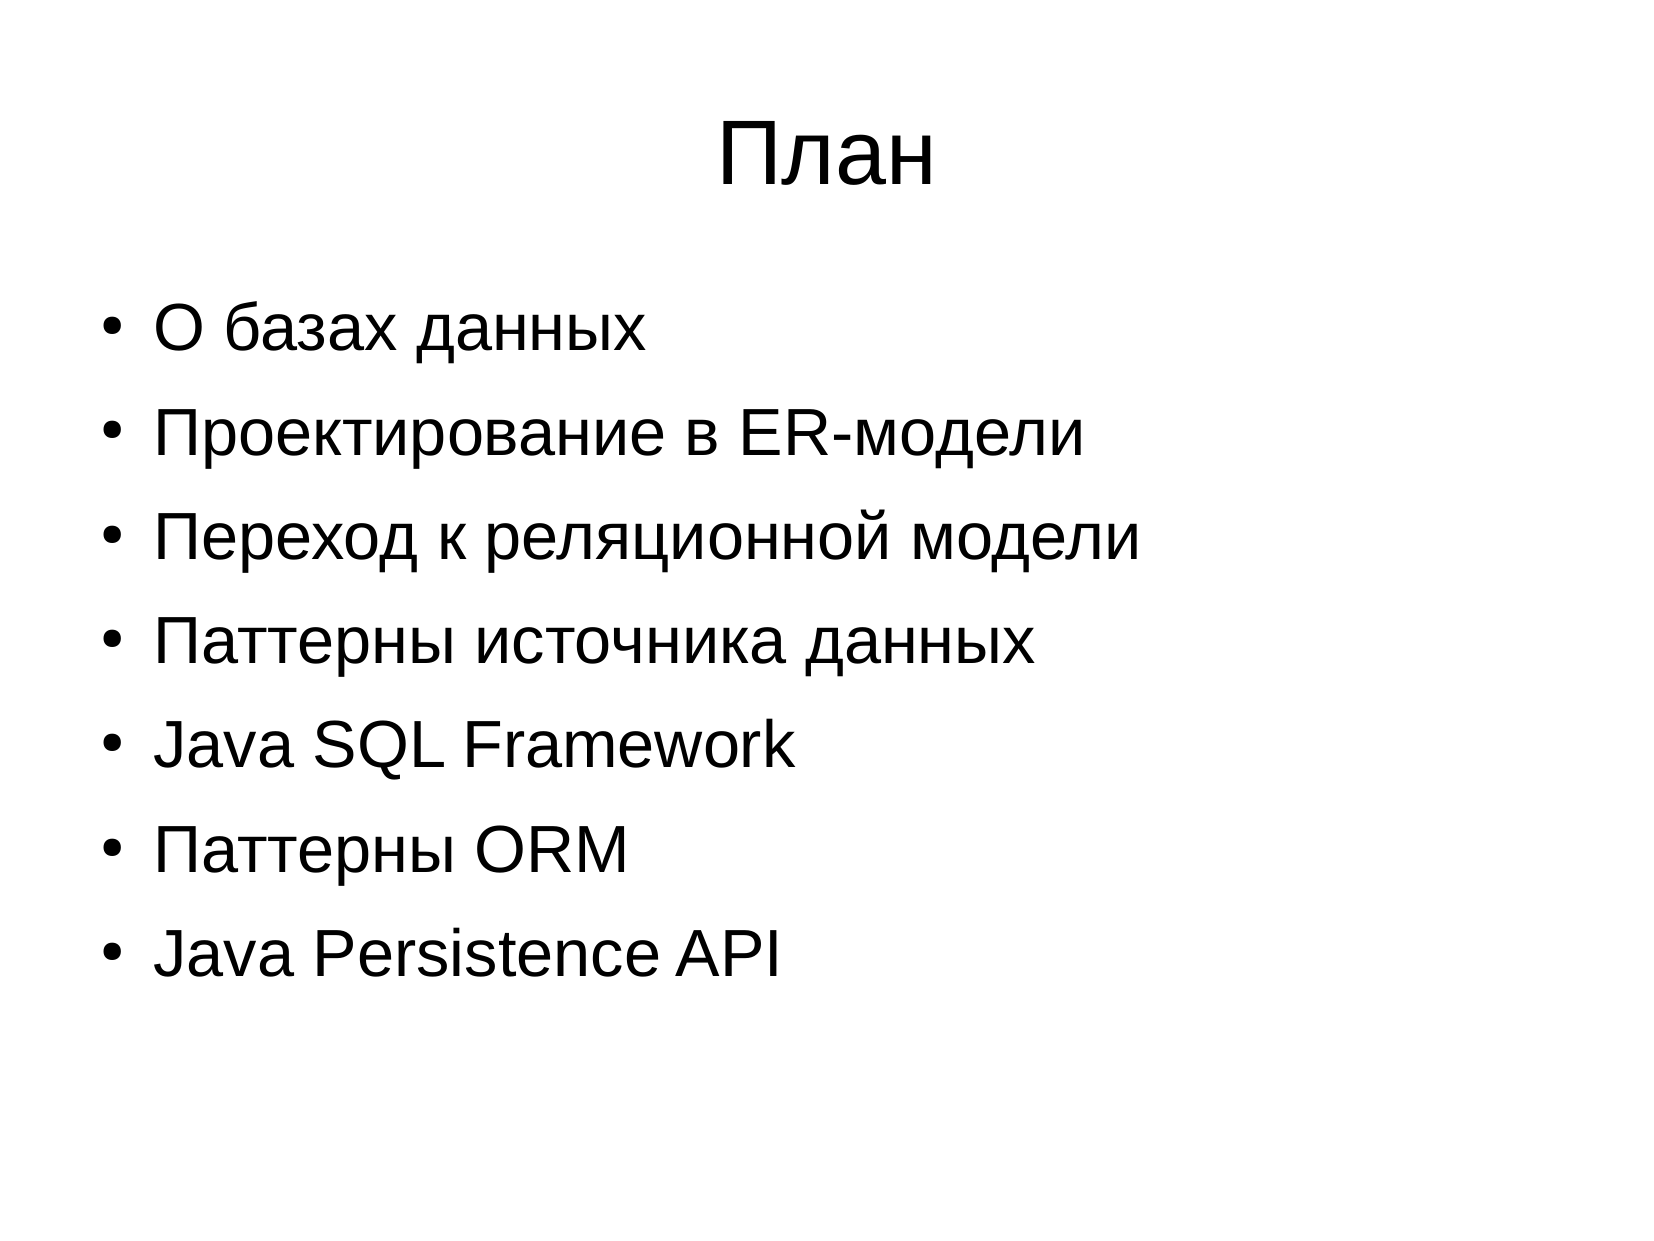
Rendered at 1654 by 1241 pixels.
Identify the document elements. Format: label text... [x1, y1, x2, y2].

title План [82, 49, 1571, 257]
list О базах данных Проектирование в ER-модели Переход к реляционной модели Паттерны источника данных Java SQL Framework Паттерны ORM Java Persistence API [82, 290, 1571, 1010]
